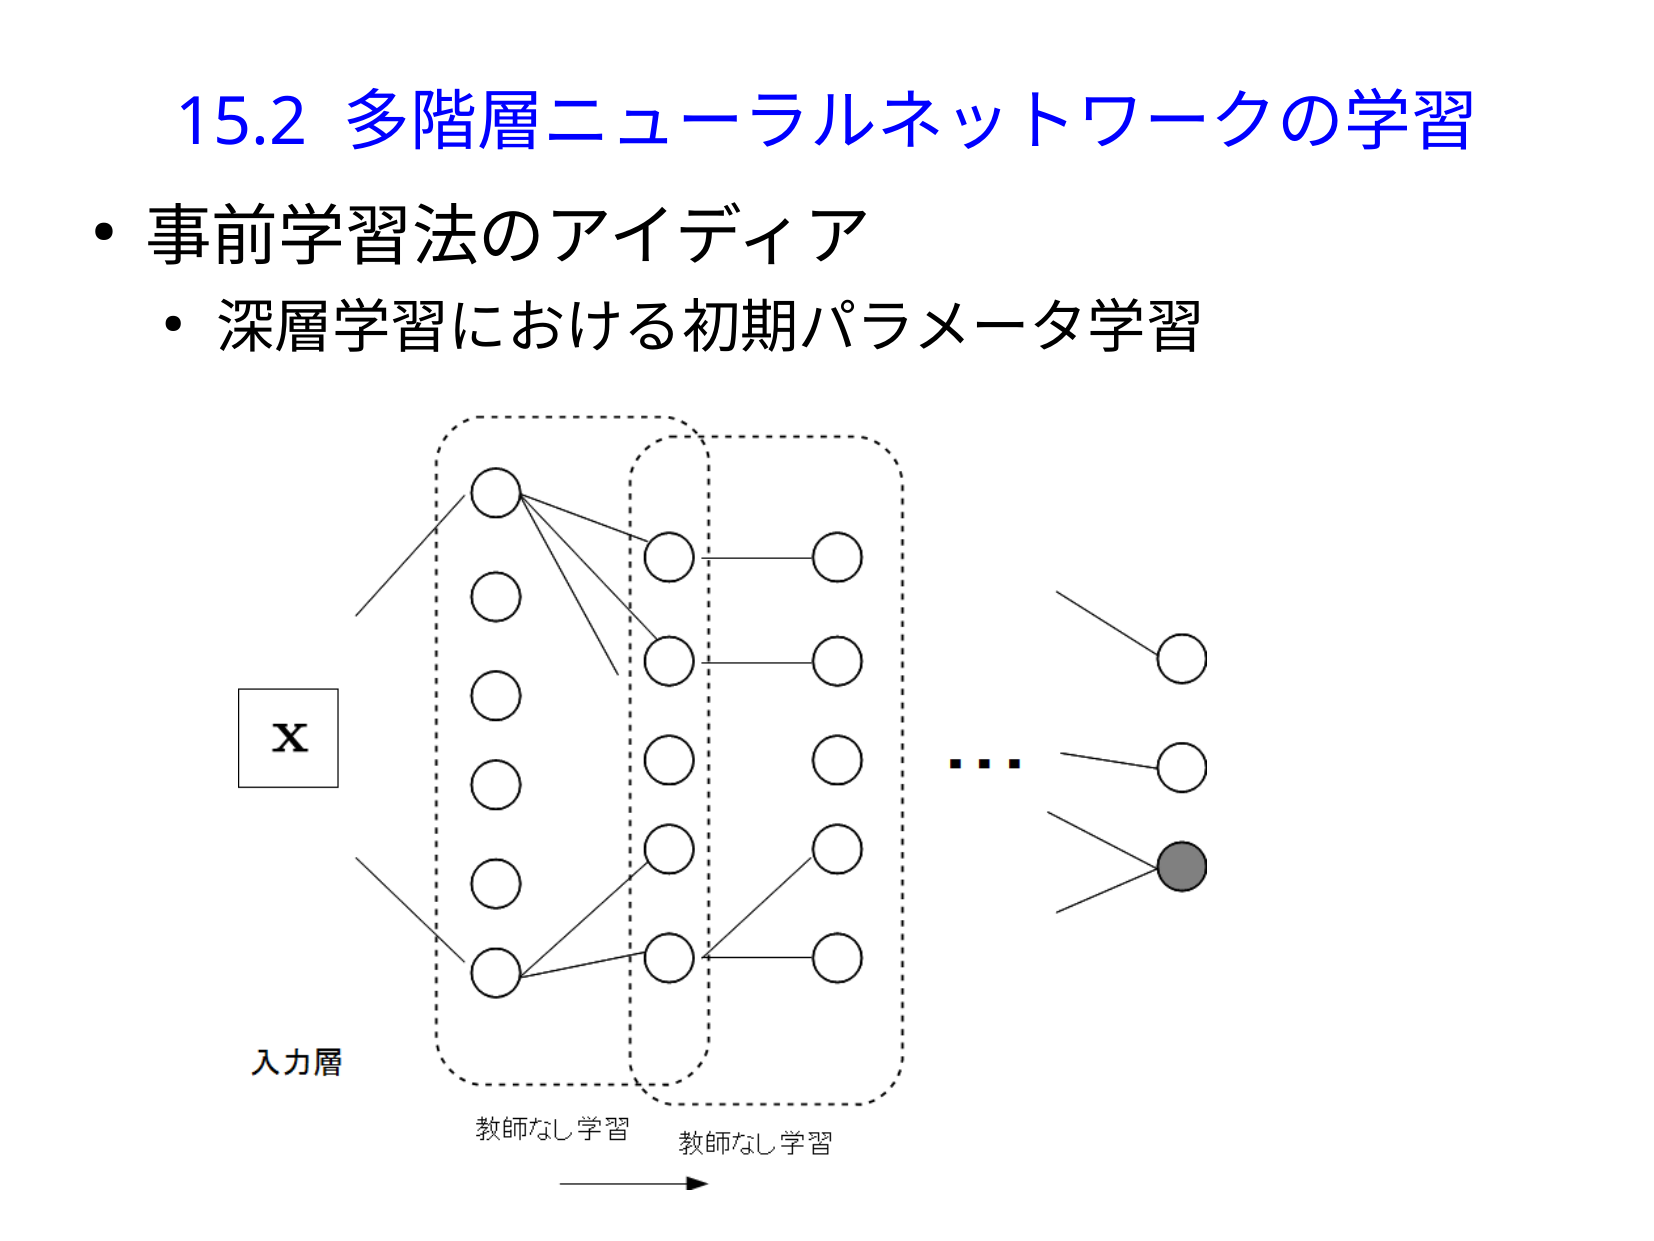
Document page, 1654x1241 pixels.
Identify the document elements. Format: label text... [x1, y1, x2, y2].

list 事前学習法のアイディア 深層学習における初期パラメータ学習 [74, 188, 1563, 908]
title 15.2 多階層ニューラルネットワークの学習 [82, 49, 1571, 188]
picture [238, 415, 1207, 1190]
